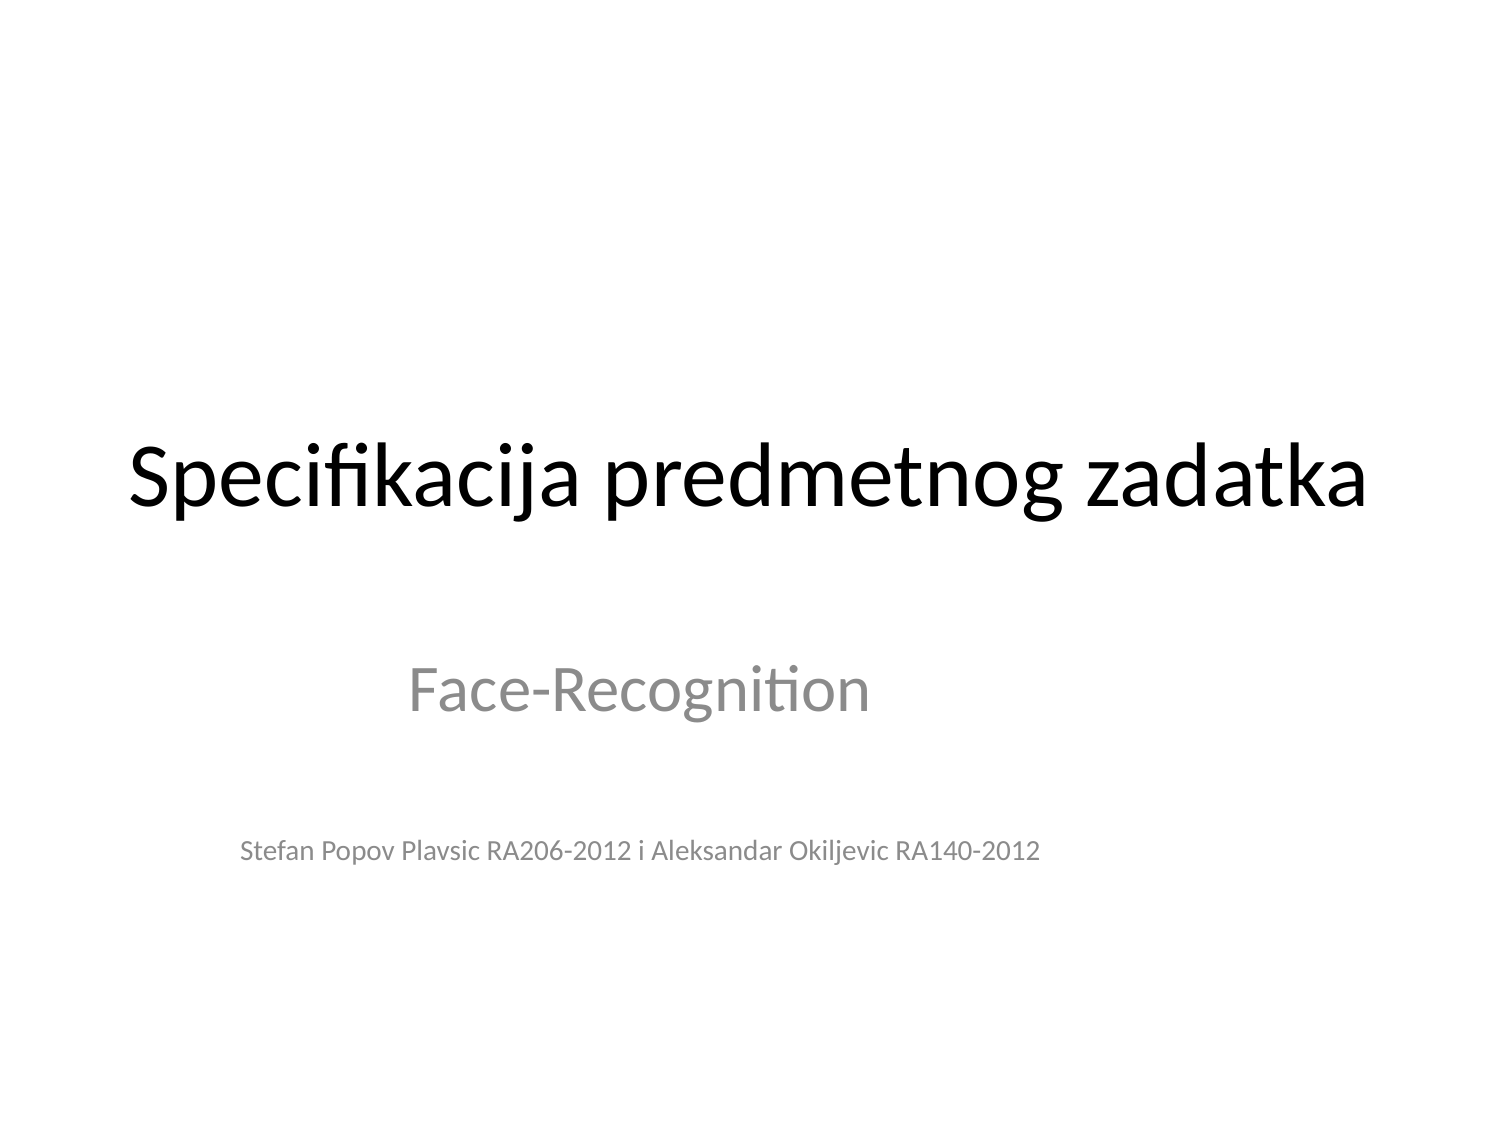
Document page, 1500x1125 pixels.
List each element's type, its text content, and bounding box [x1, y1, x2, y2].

title Specifikacija predmetnog zadatka [112, 349, 1388, 591]
subtitle Face-Recognition Stefan Popov Plavsic RA206-2012 i Aleksandar Okiljevic RA140-2012 [225, 637, 1275, 925]
